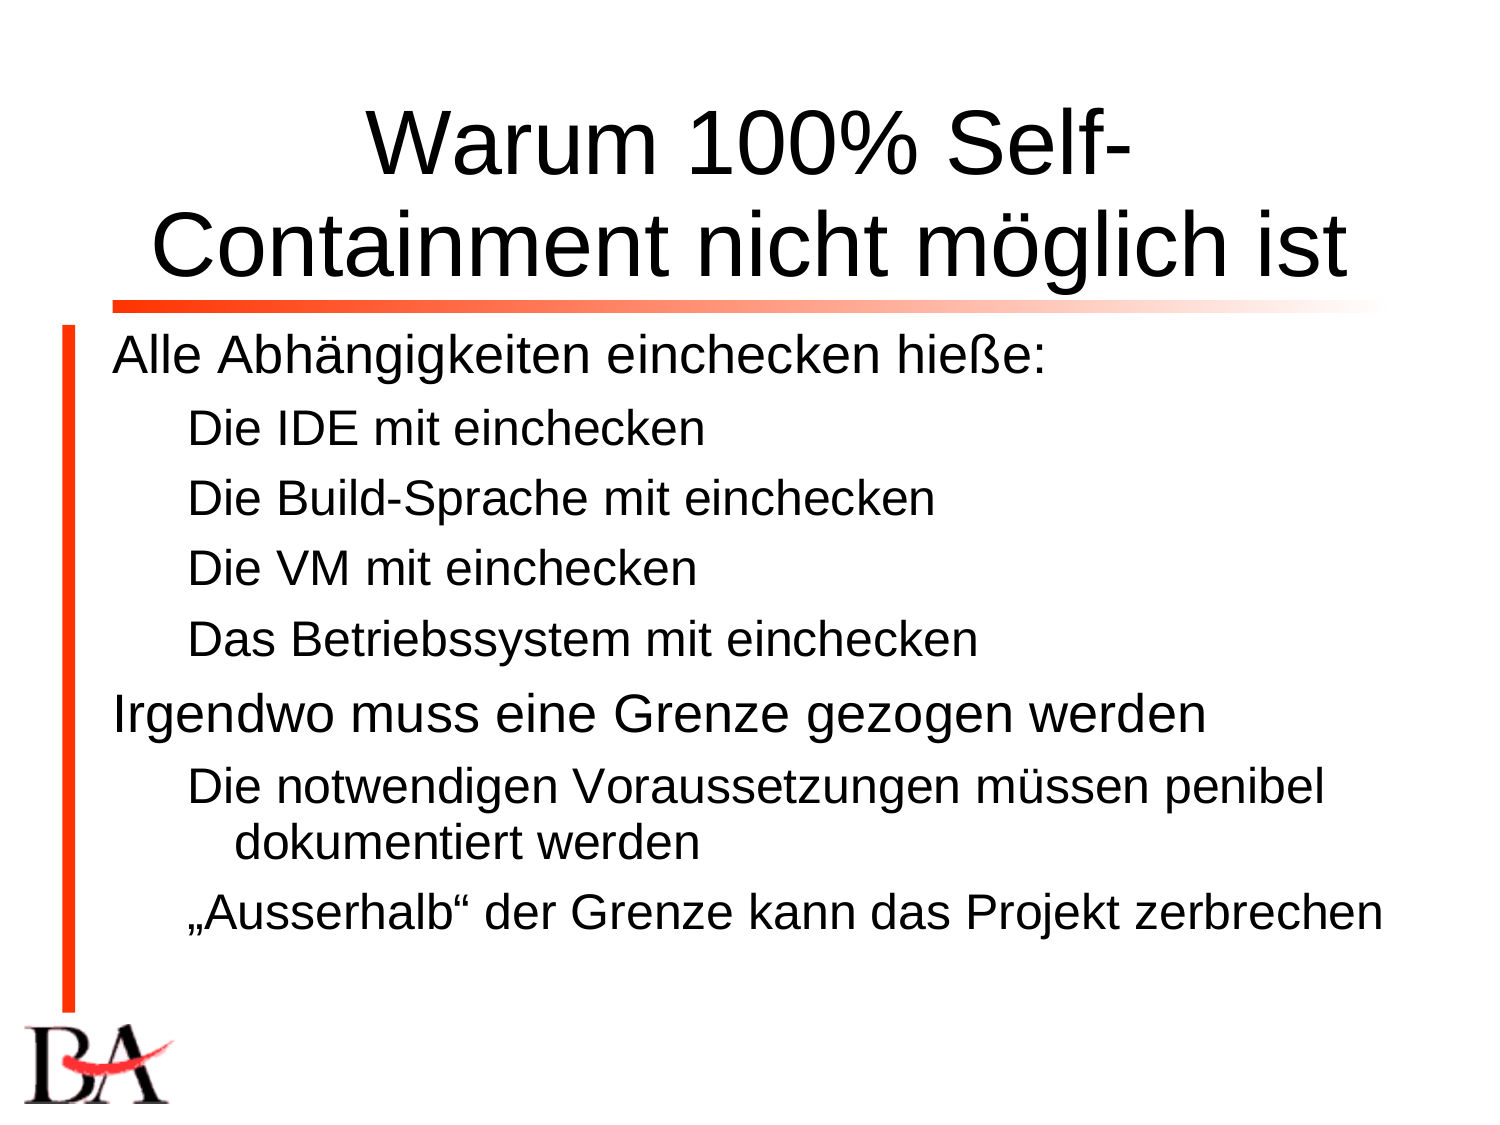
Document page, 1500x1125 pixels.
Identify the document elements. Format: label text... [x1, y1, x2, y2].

list Alle Abhängigkeiten einchecken hieße: Die IDE mit einchecken Die Build-Sprache mit einchecken Die VM mit einchecken Das Betriebssystem mit einchecken Irgendwo muss eine Grenze gezogen werden Die notwendigen Voraussetzungen müssen penibel dokumentiert werden „Ausserhalb“ der Grenze kann das Projekt zerbrechen [112, 324, 1388, 1036]
picture [24, 1024, 175, 1104]
title Warum 100% Self-Containment nicht möglich ist [112, 28, 1388, 324]
